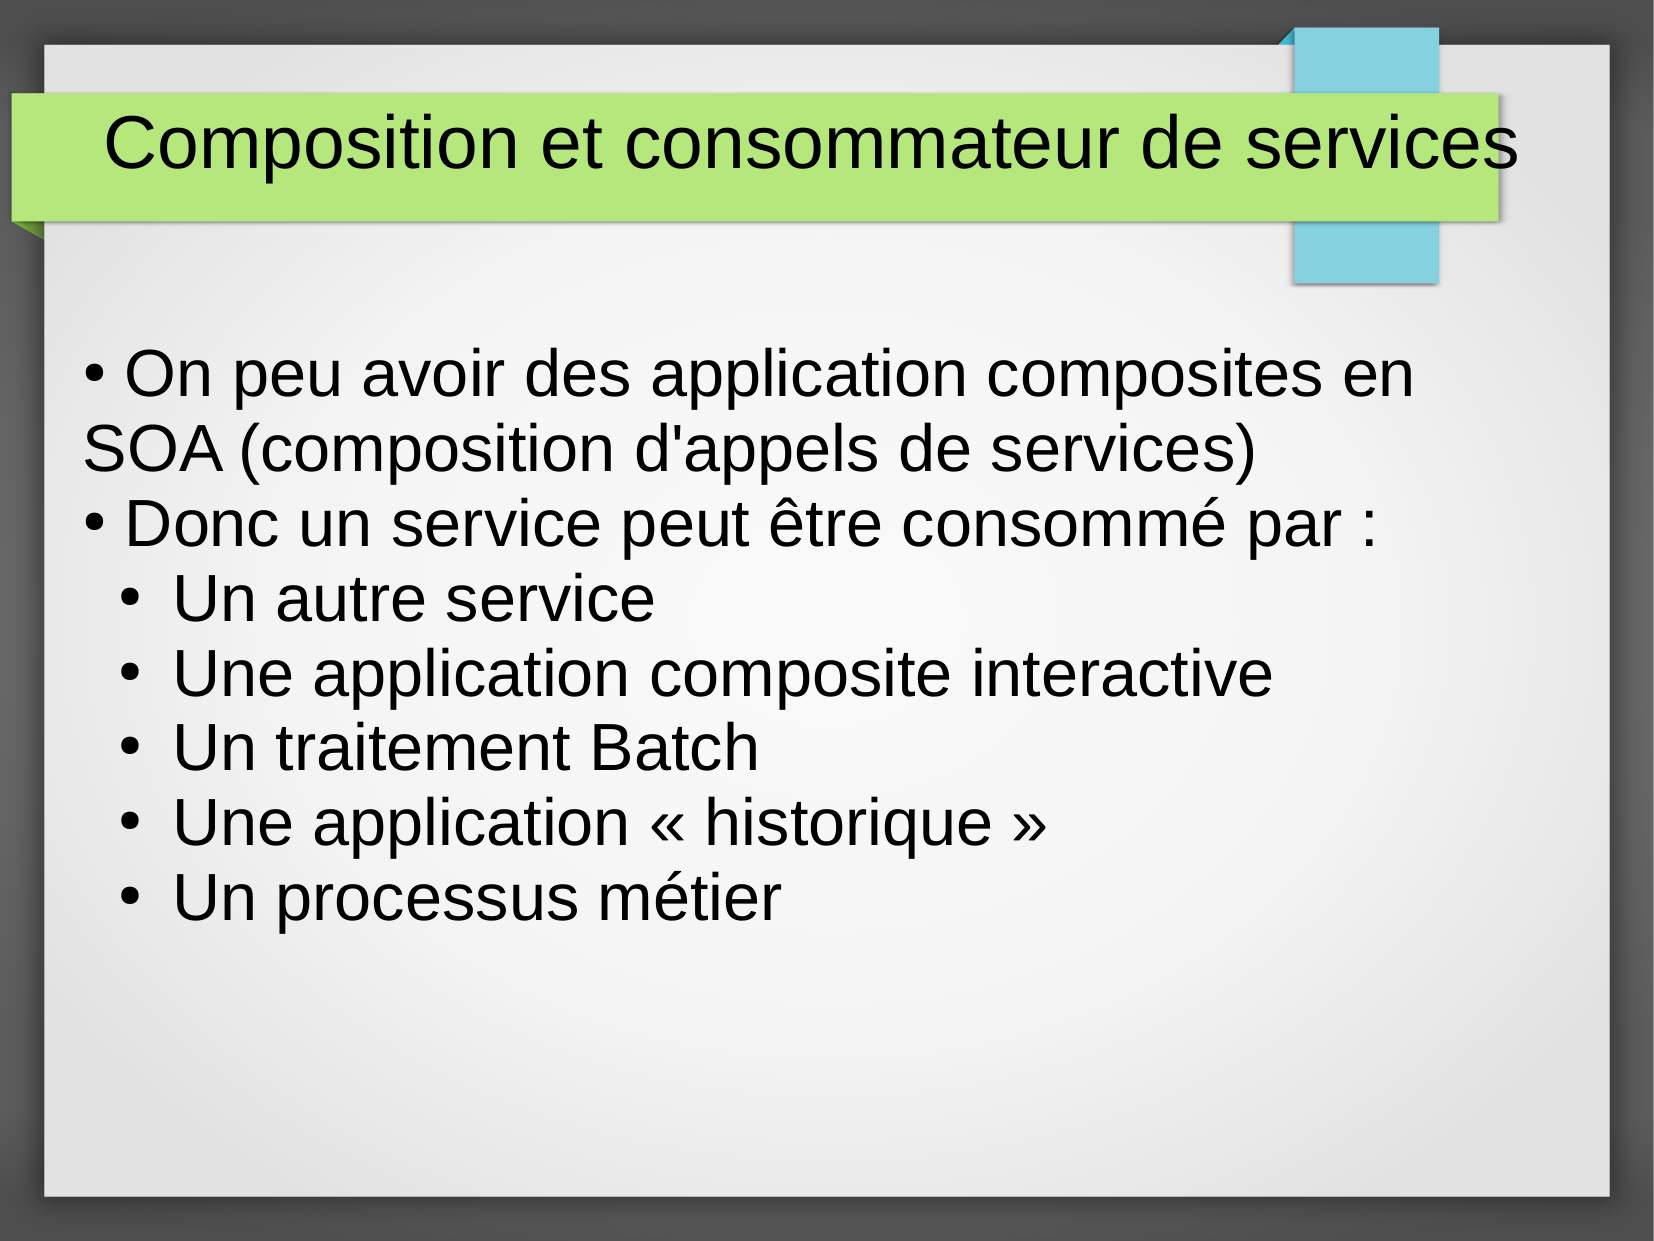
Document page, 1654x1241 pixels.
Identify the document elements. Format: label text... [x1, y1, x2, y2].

picture [0, 0, 1654, 1241]
subtitle On peu avoir des application composites en SOA (composition d'appels de services) Donc un service peut être consommé par : Un autre service Une application composite interactive Un traitement Batch Une application « historique » Un processus métier [82, 49, 1571, 1010]
